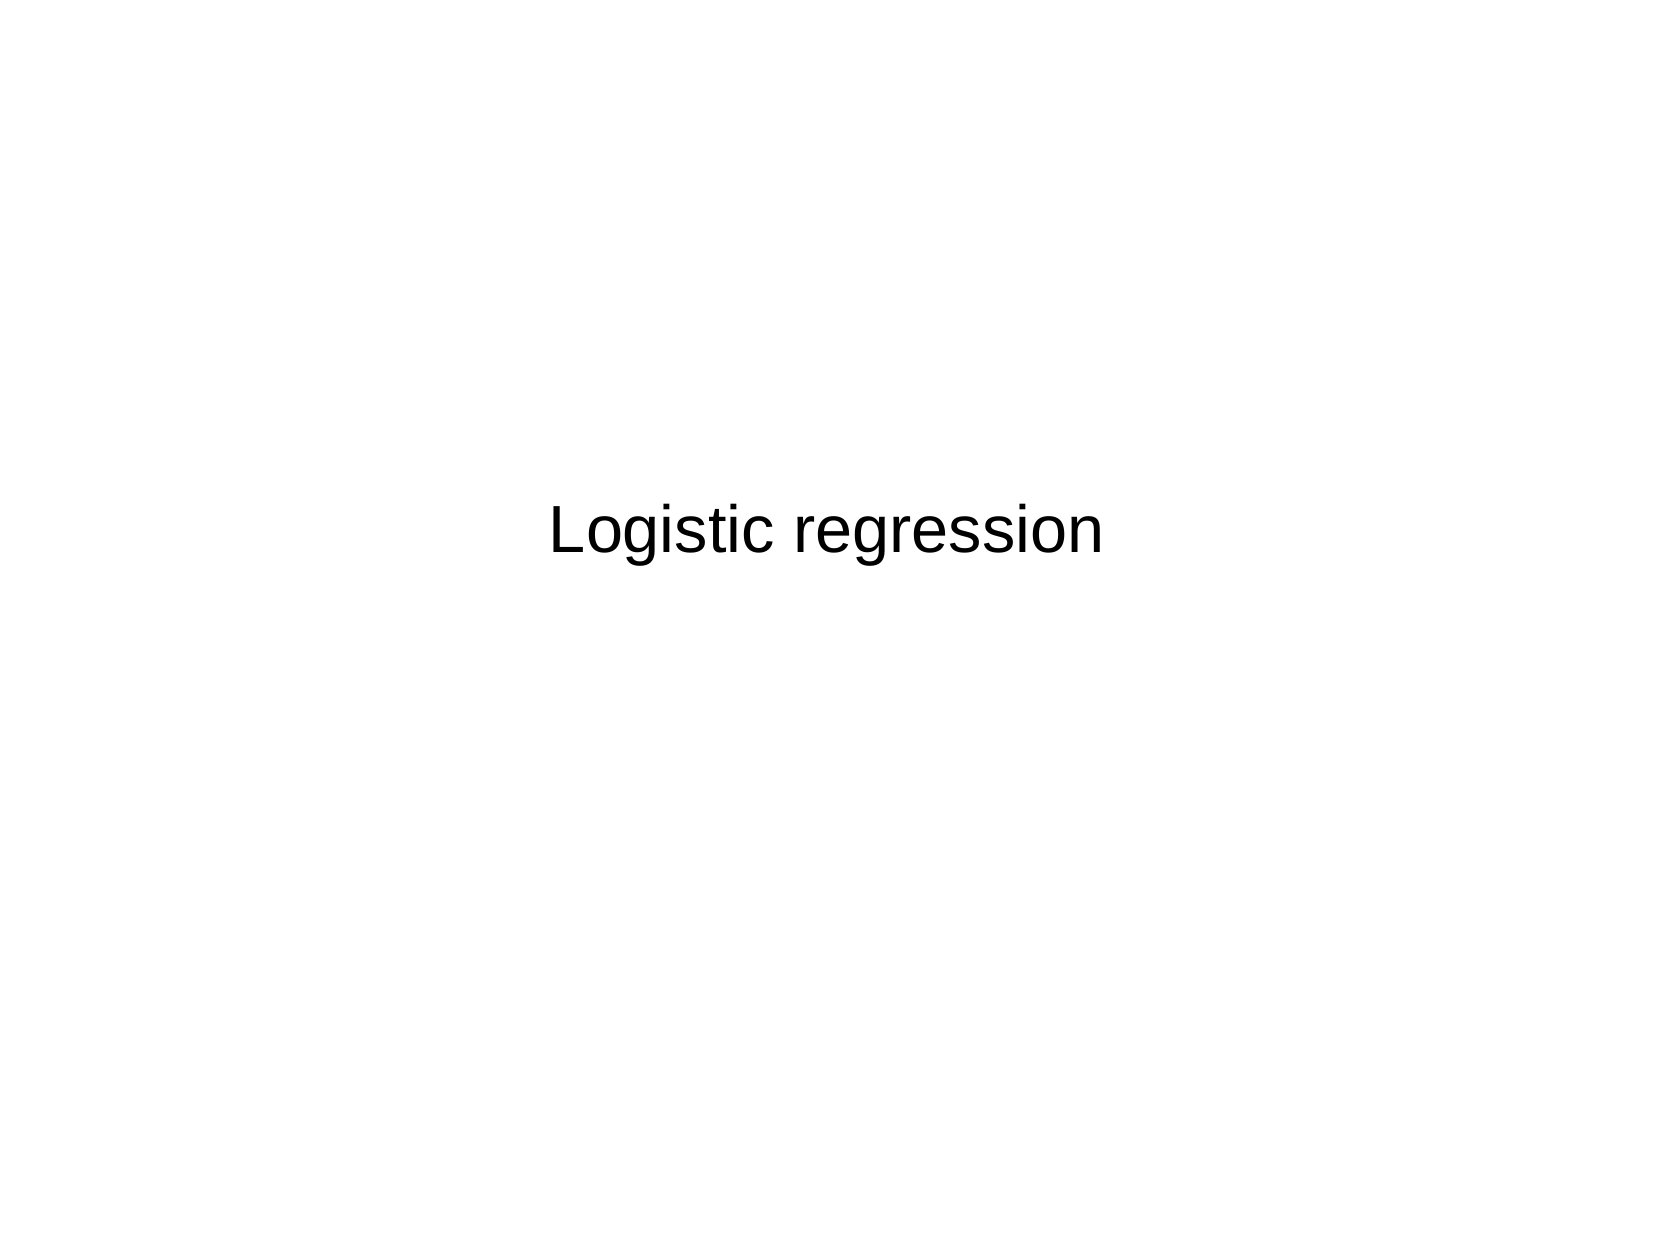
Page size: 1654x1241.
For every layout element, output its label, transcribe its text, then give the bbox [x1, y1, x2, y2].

subtitle Logistic regression [82, 49, 1571, 1010]
